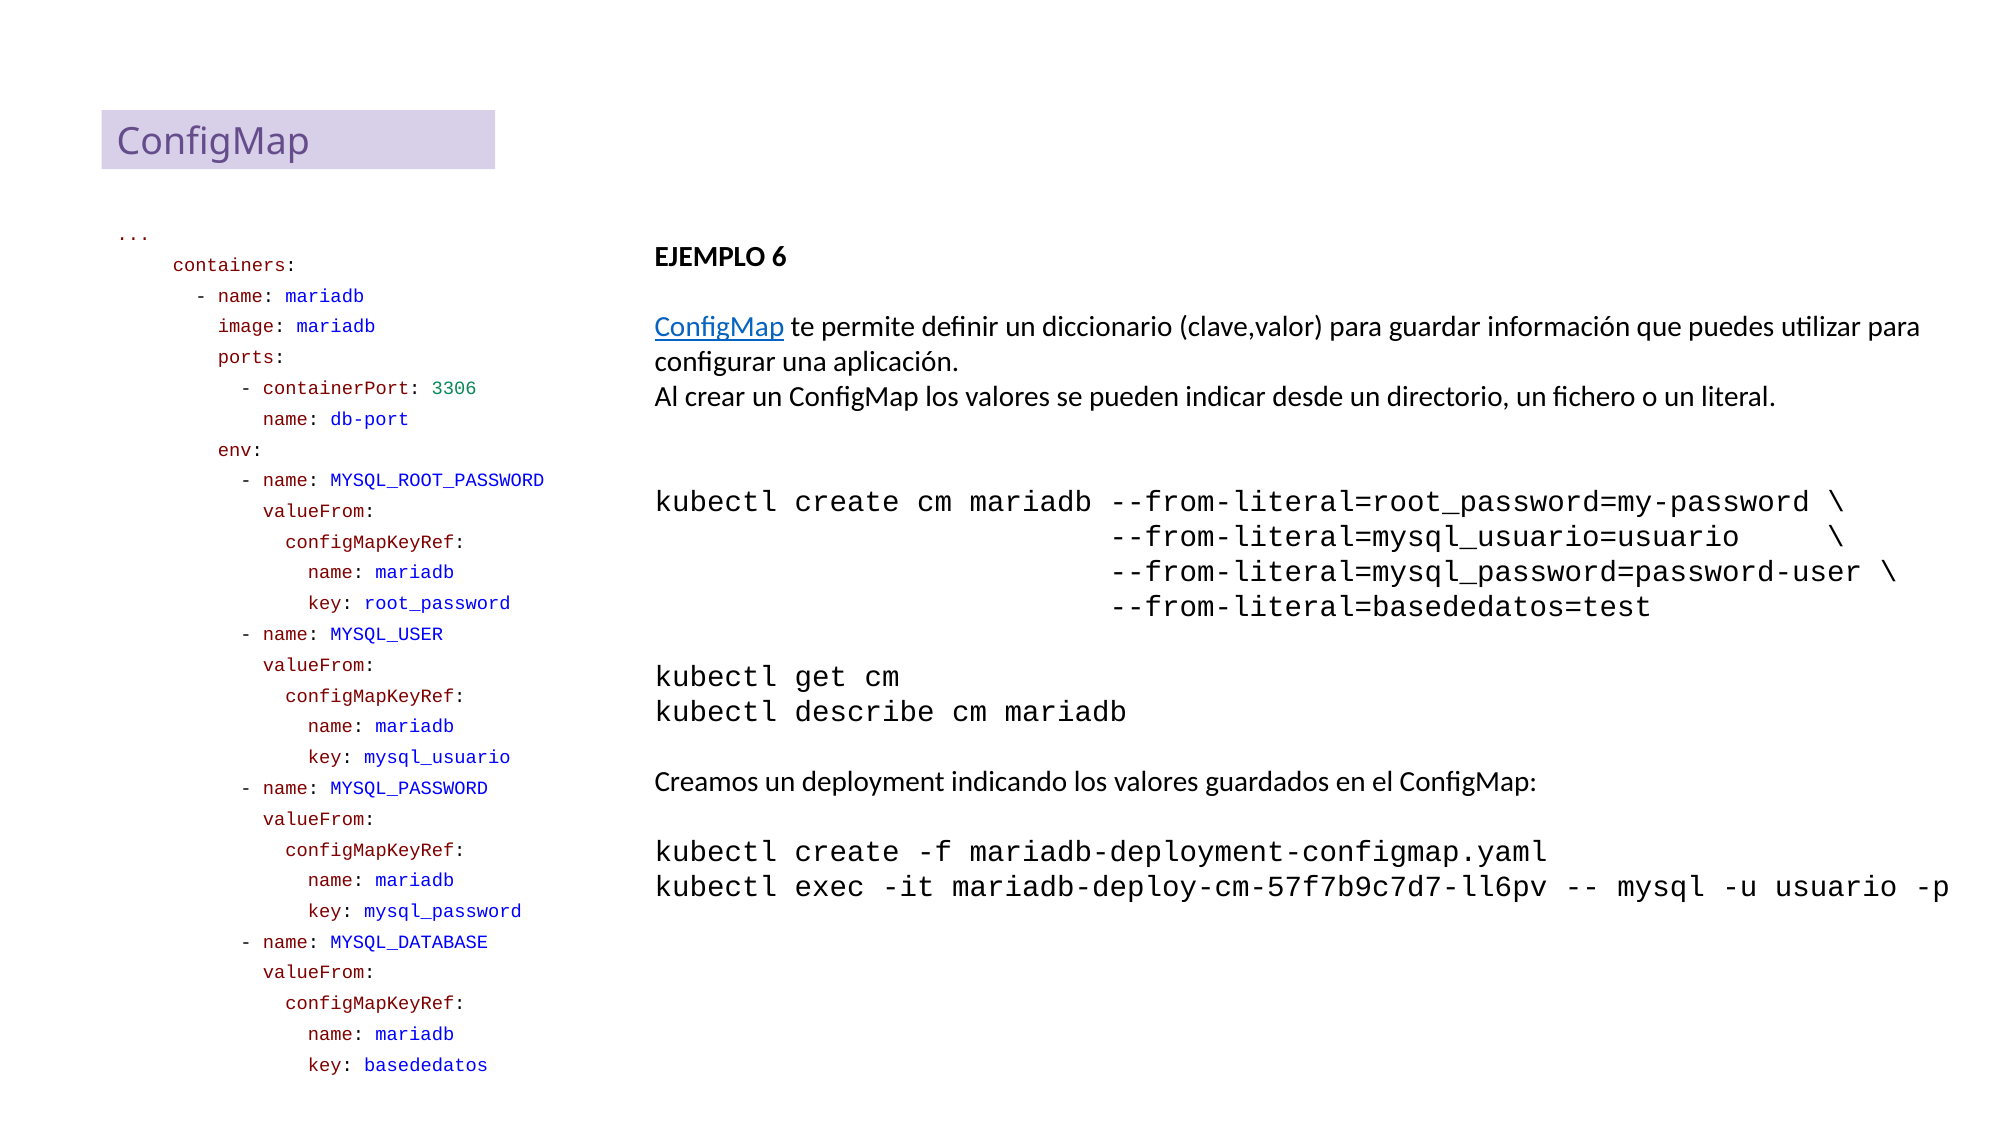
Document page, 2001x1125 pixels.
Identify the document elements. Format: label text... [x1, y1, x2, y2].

text_box EJEMPLO 6 ConfigMap te permite definir un diccionario (clave,valor) para guardar información que puedes utilizar para configurar una aplicación. Al crear un ConfigMap los valores se pueden indicar desde un directorio, un fichero o un literal. kubectl create cm mariadb --from-literal=root_password=my-password \ --from-literal=mysql_usuario=usuario \ --from-literal=mysql_password=password-user \ --from-literal=basededatos=test kubectl get cm kubectl describe cm mariadb Creamos un deployment indicando los valores guardados en el ConfigMap: kubectl create -f mariadb-deployment-configmap.yaml kubectl exec -it mariadb-deploy-cm-57f7b9c7d7-ll6pv -- mysql -u usuario -p [639, 222, 1977, 968]
text_box ... containers: - name: mariadb image: mariadb ports: - containerPort: 3306 name: db-port env: - name: MYSQL_ROOT_PASSWORD valueFrom: configMapKeyRef: name: mariadb key: root_password - name: MYSQL_USER valueFrom: configMapKeyRef: name: mariadb key: mysql_usuario - name: MYSQL_PASSWORD valueFrom: configMapKeyRef: name: mariadb key: mysql_password - name: MYSQL_DATABASE valueFrom: configMapKeyRef: name: mariadb key: basededatos [101, 206, 1977, 419]
text_box ConfigMap [101, 110, 496, 170]
